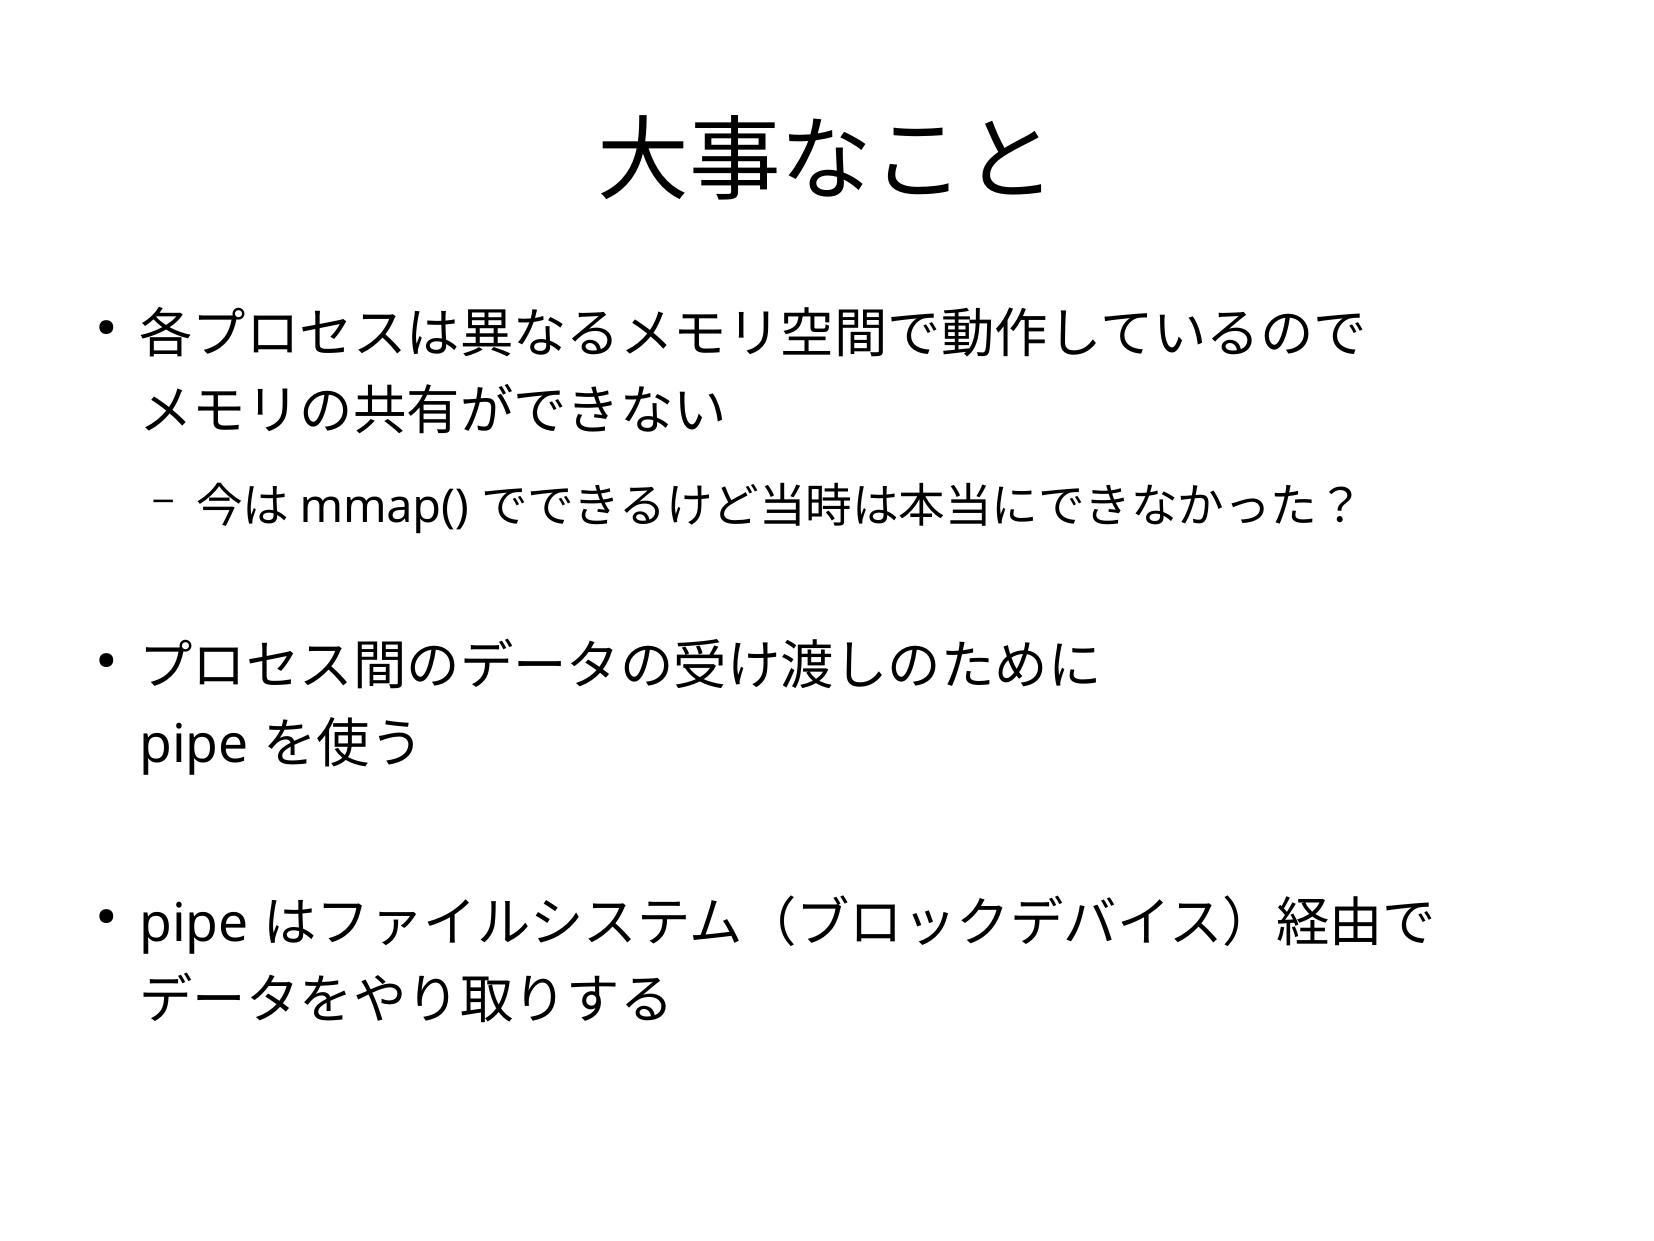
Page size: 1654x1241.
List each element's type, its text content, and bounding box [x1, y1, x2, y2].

list 各プロセスは異なるメモリ空間で動作しているので メモリの共有ができない 今は mmap() でできるけど当時は本当にできなかった？ プロセス間のデータの受け渡しのために pipe を使う pipe はファイルシステム（ブロックデバイス）経由で データをやり取りする [82, 290, 1538, 1052]
title 大事なこと [82, 49, 1571, 257]
